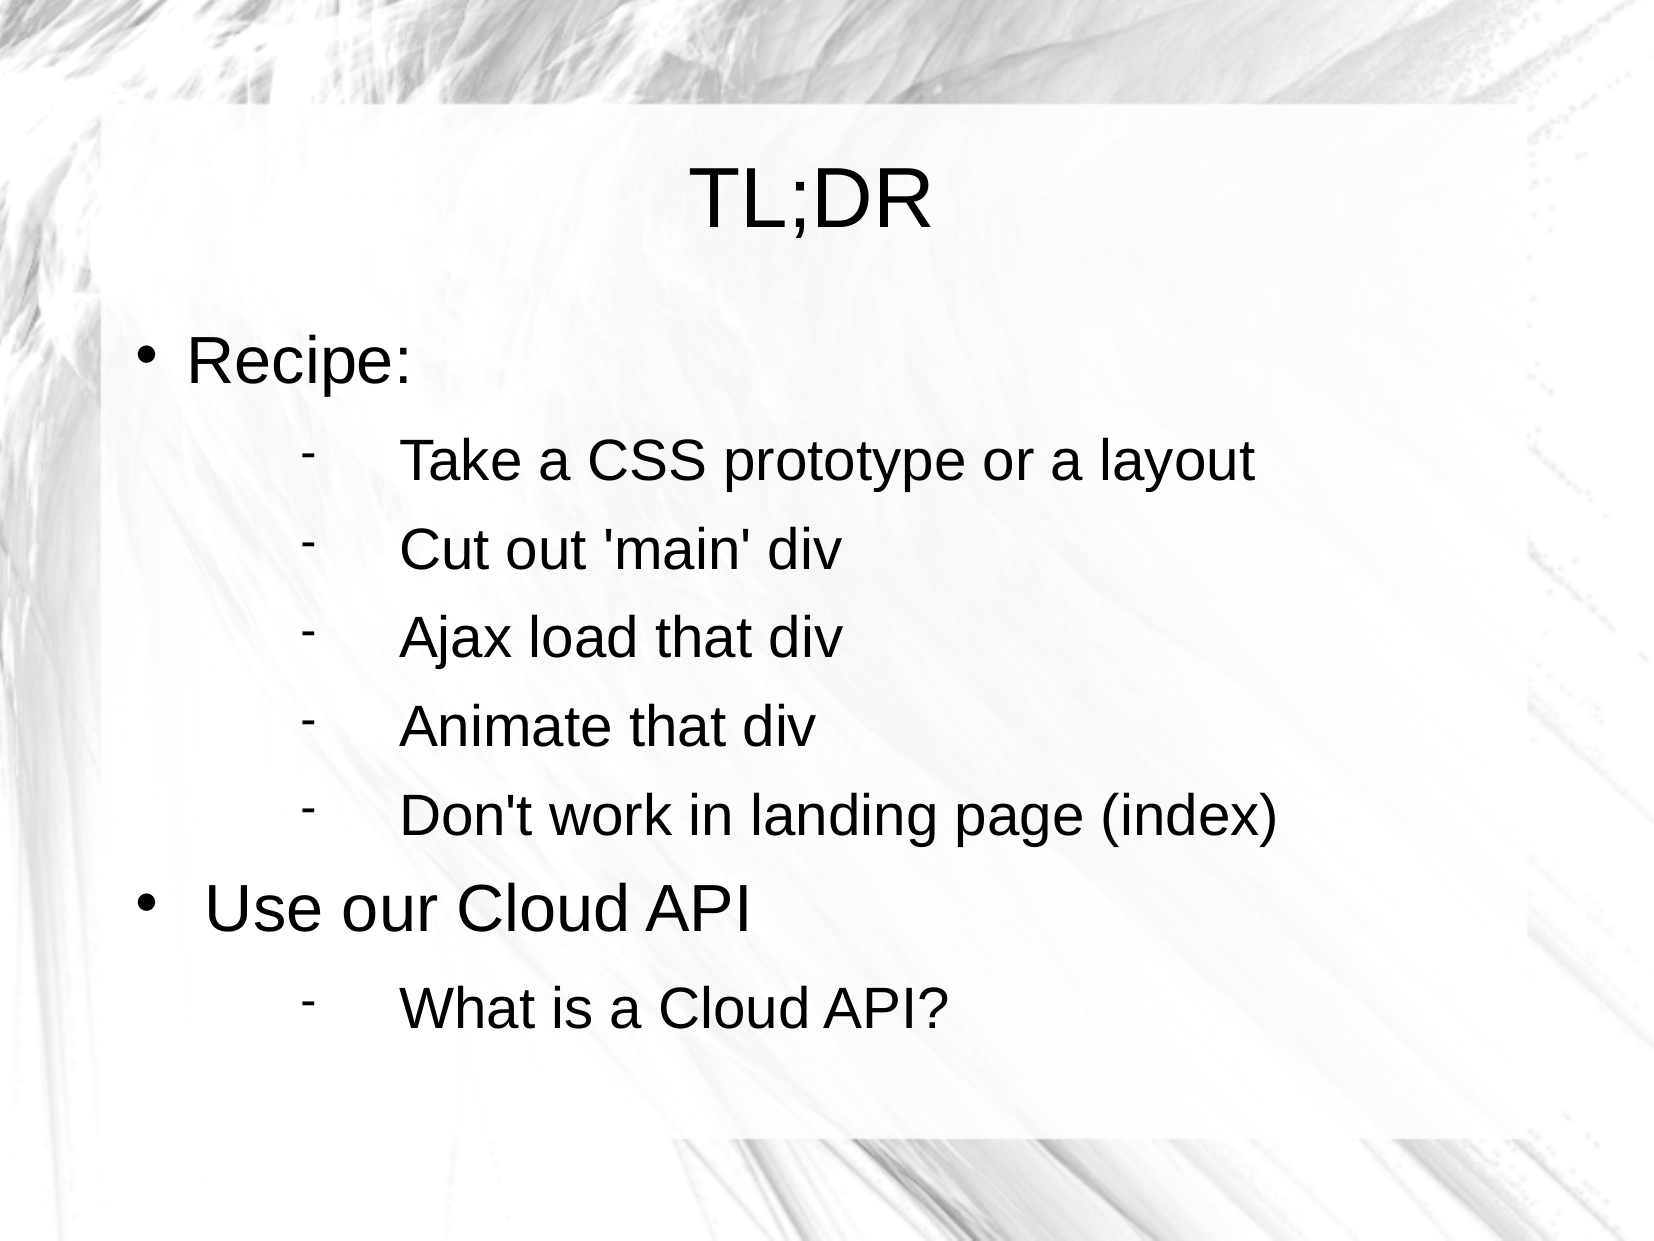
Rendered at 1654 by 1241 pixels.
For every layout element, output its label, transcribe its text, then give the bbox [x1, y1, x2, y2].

picture [0, 0, 1654, 1241]
list Recipe: Take a CSS prototype or a layout Cut out 'main' div Ajax load that div Animate that div Don't work in landing page (index) Use our Cloud API What is a Cloud API? [118, 319, 1571, 1042]
title TL;DR [118, 112, 1506, 281]
